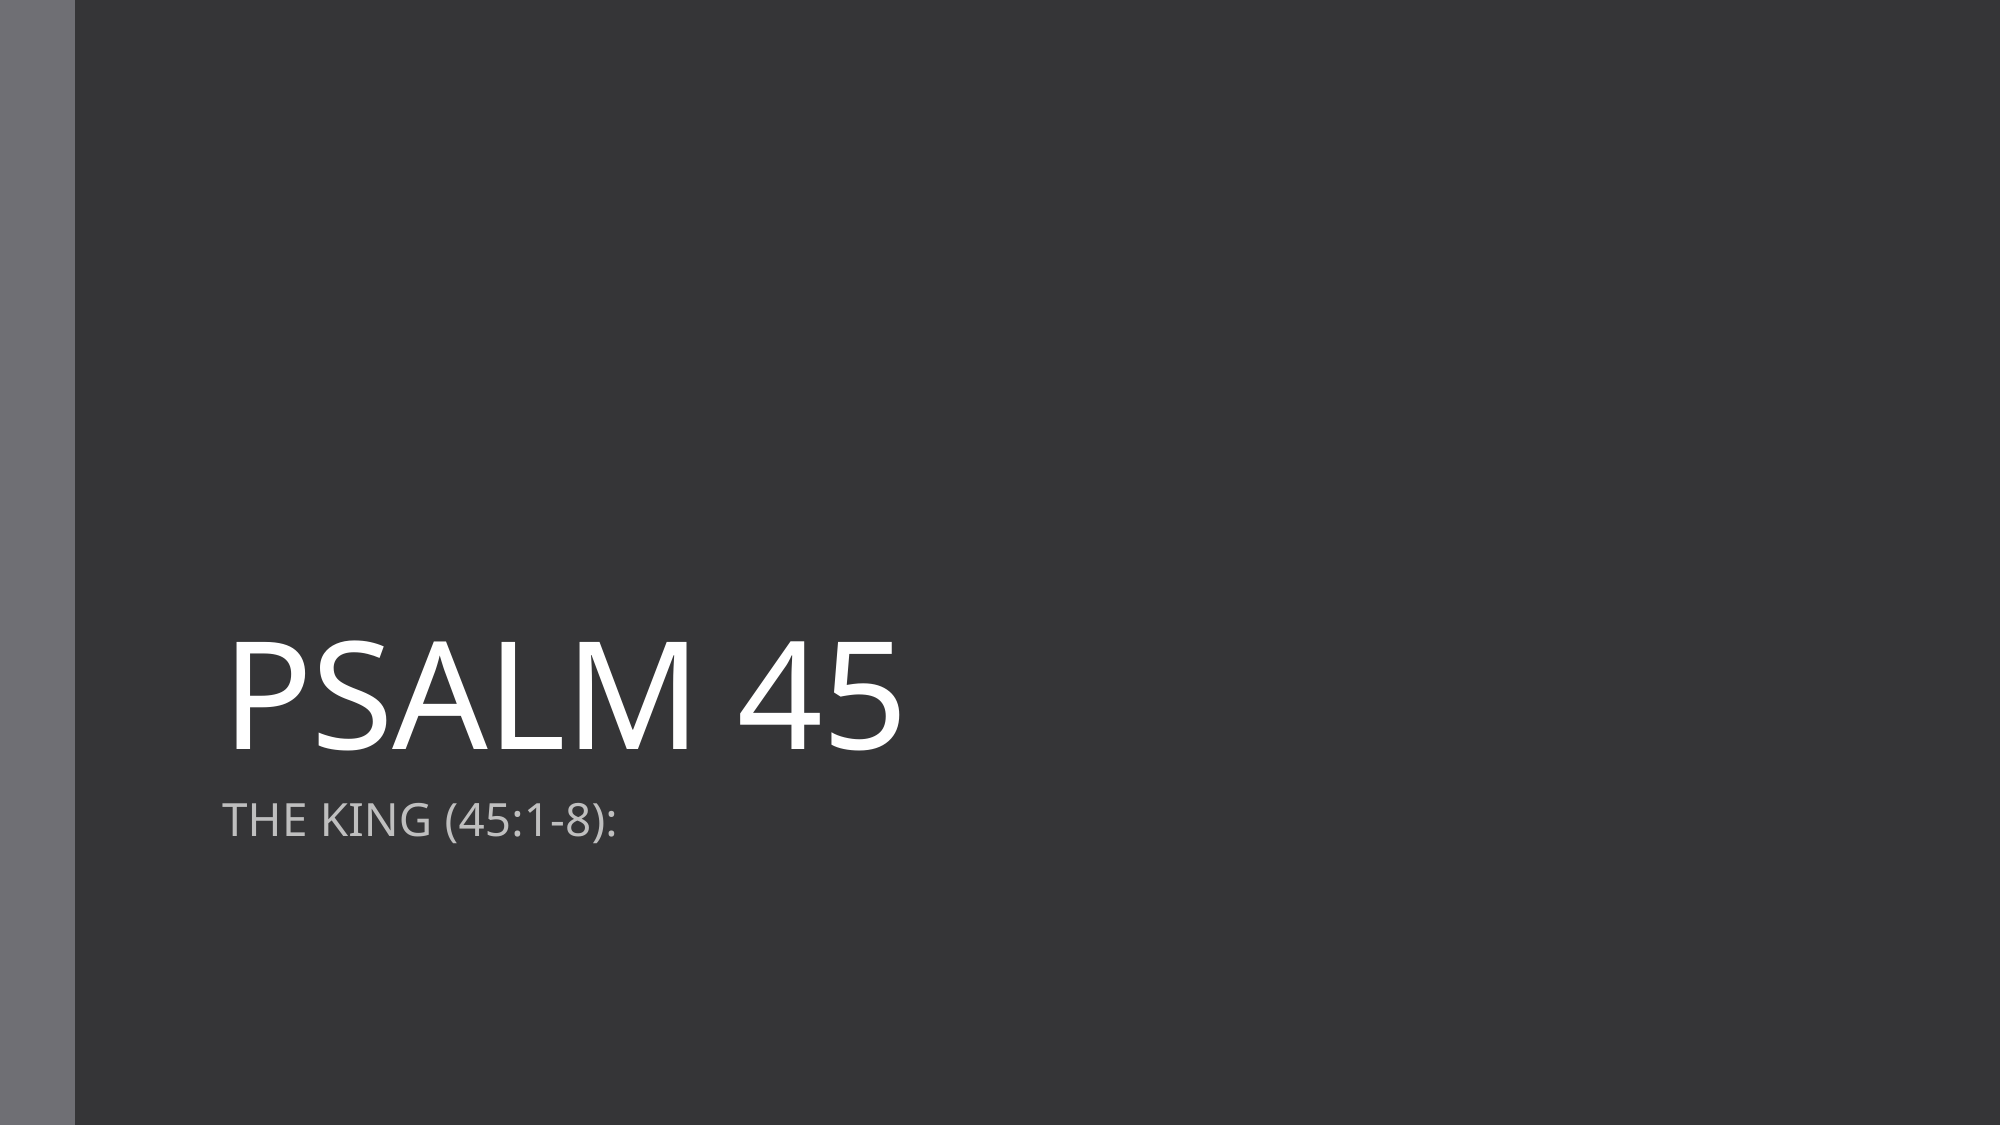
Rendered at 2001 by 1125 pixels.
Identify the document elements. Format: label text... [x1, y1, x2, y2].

title PSALM 45 [206, 124, 1752, 787]
subtitle THE KING (45:1-8): [206, 787, 1752, 1066]
